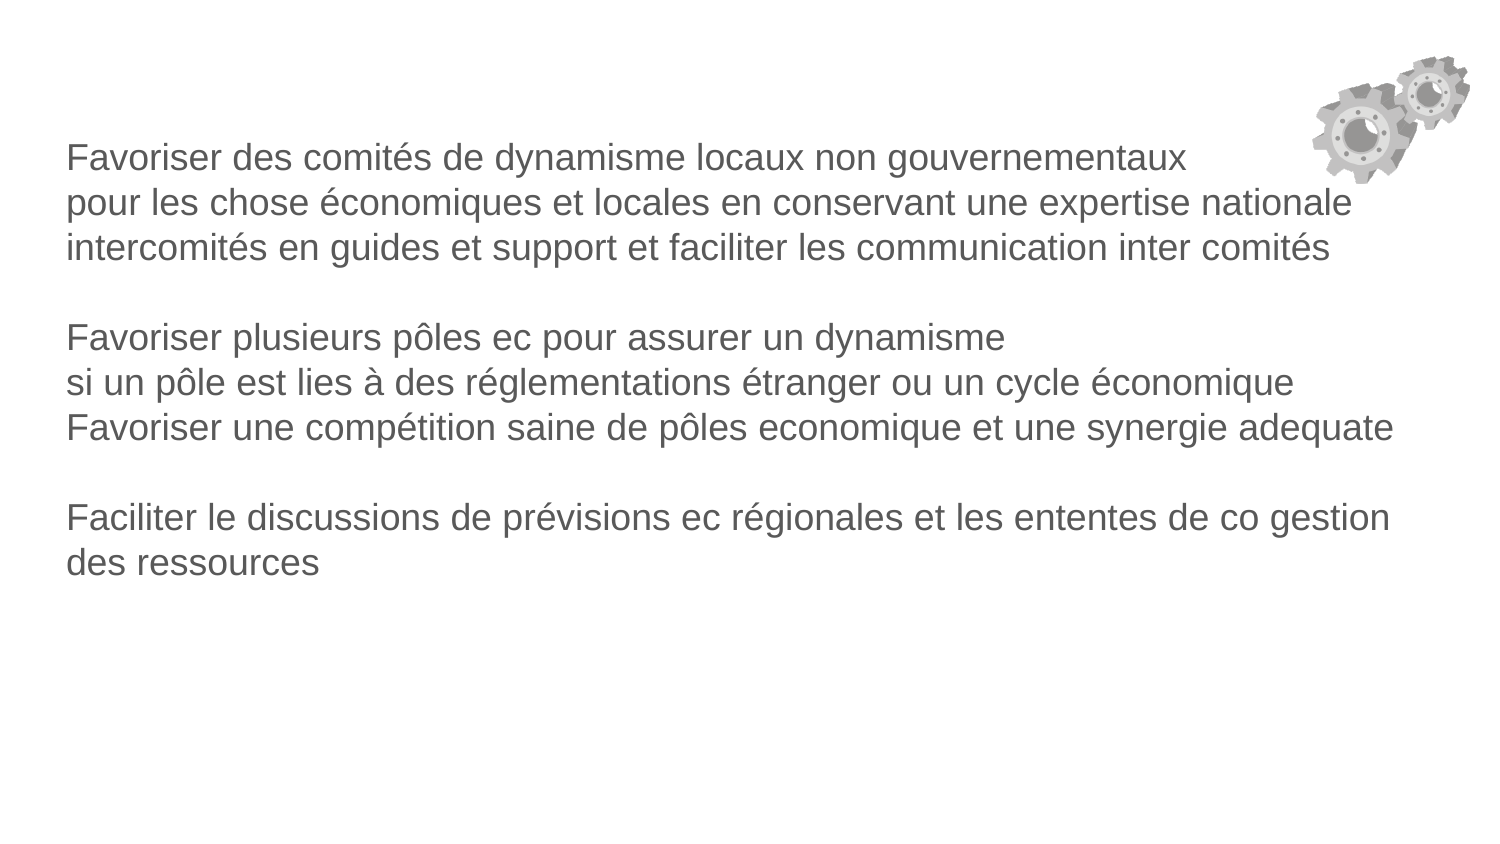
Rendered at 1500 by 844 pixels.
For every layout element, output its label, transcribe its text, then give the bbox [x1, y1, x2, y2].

list Favoriser des comités de dynamisme locaux non gouvernementaux pour les chose économiques et locales en conservant une expertise nationale intercomités en guides et support et faciliter les communication inter comités Favoriser plusieurs pôles ec pour assurer un dynamisme si un pôle est lies à des réglementations étranger ou un cycle économique Favoriser une compétition saine de pôles economique et une synergie adequate Faciliter le discussions de prévisions ec régionales et les ententes de co gestion des ressources [51, 72, 1449, 831]
picture [1312, 56, 1470, 184]
